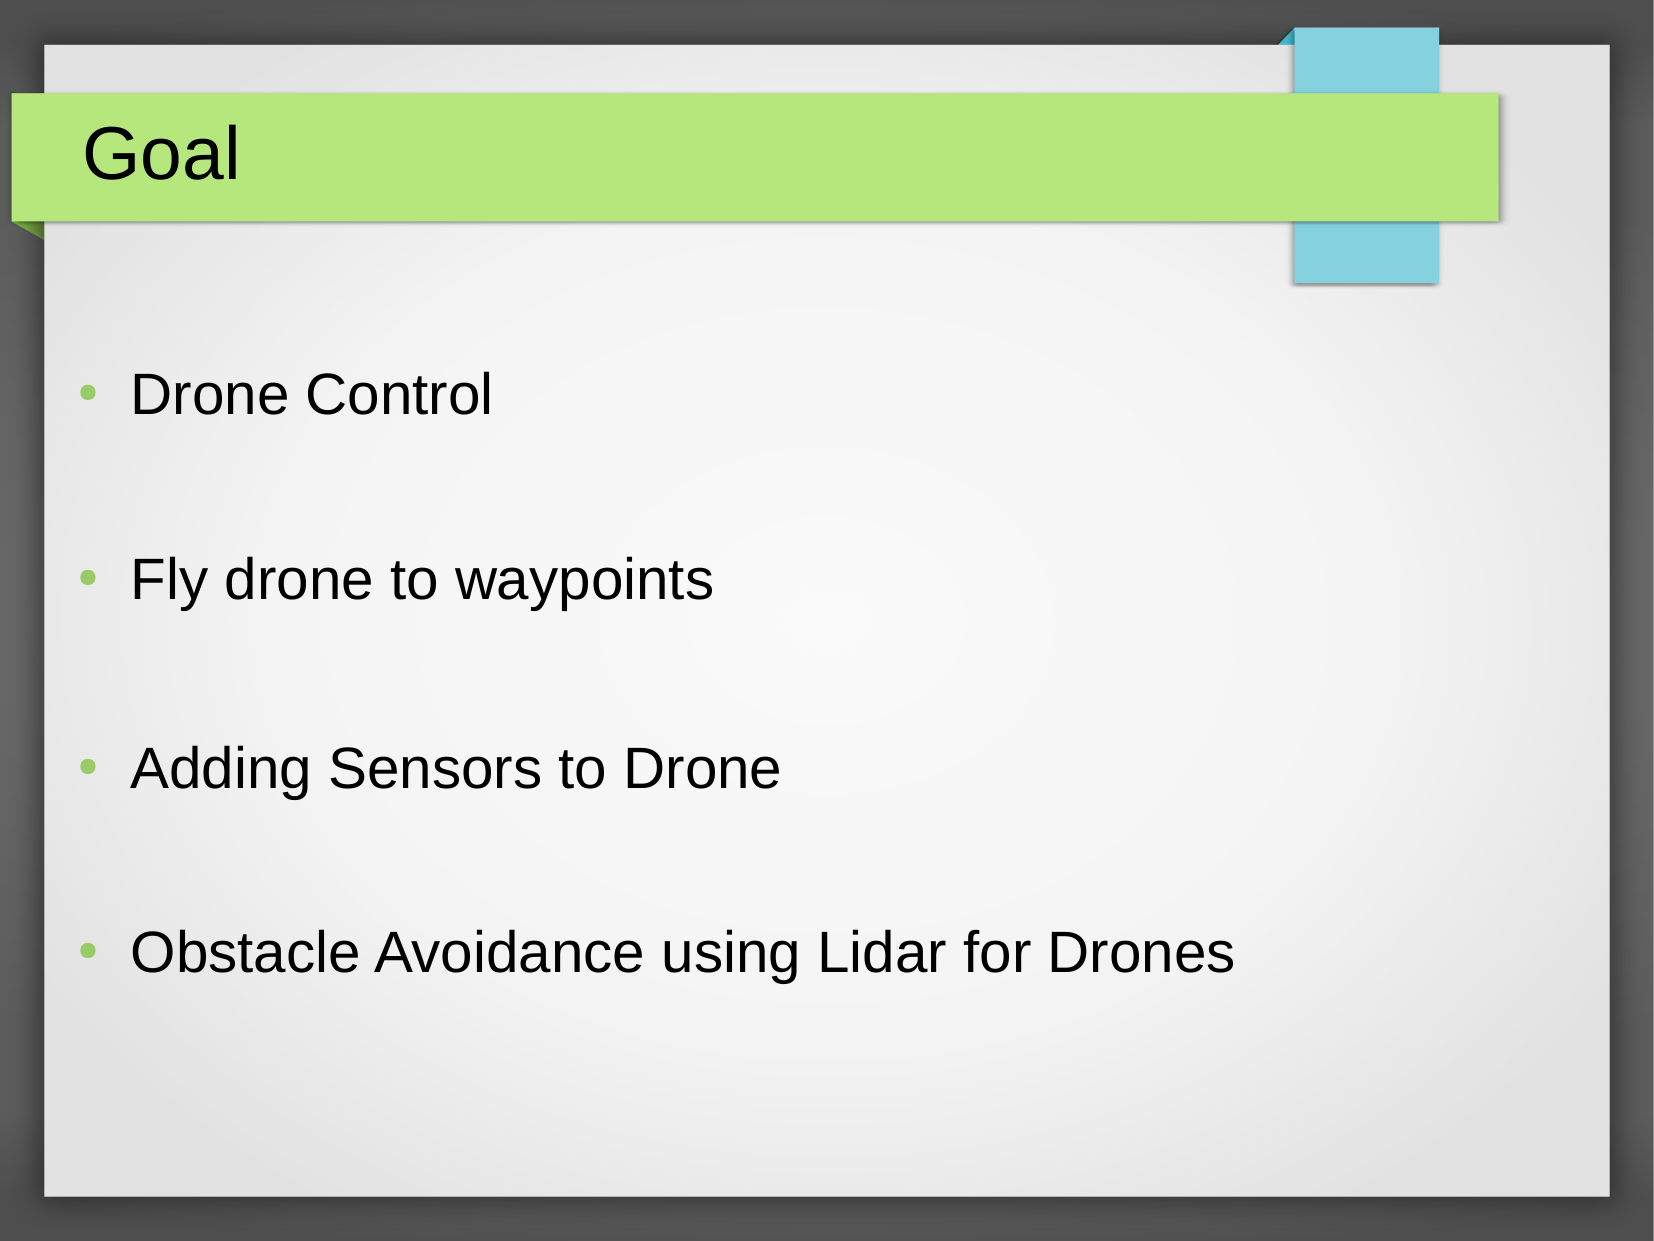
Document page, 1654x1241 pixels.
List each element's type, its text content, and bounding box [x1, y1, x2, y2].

title Goal [82, 94, 1264, 213]
picture [0, 0, 1654, 1241]
list Drone Control Fly drone to waypoints Adding Sensors to Drone Obstacle Avoidance using Lidar for Drones [60, 361, 1549, 1096]
